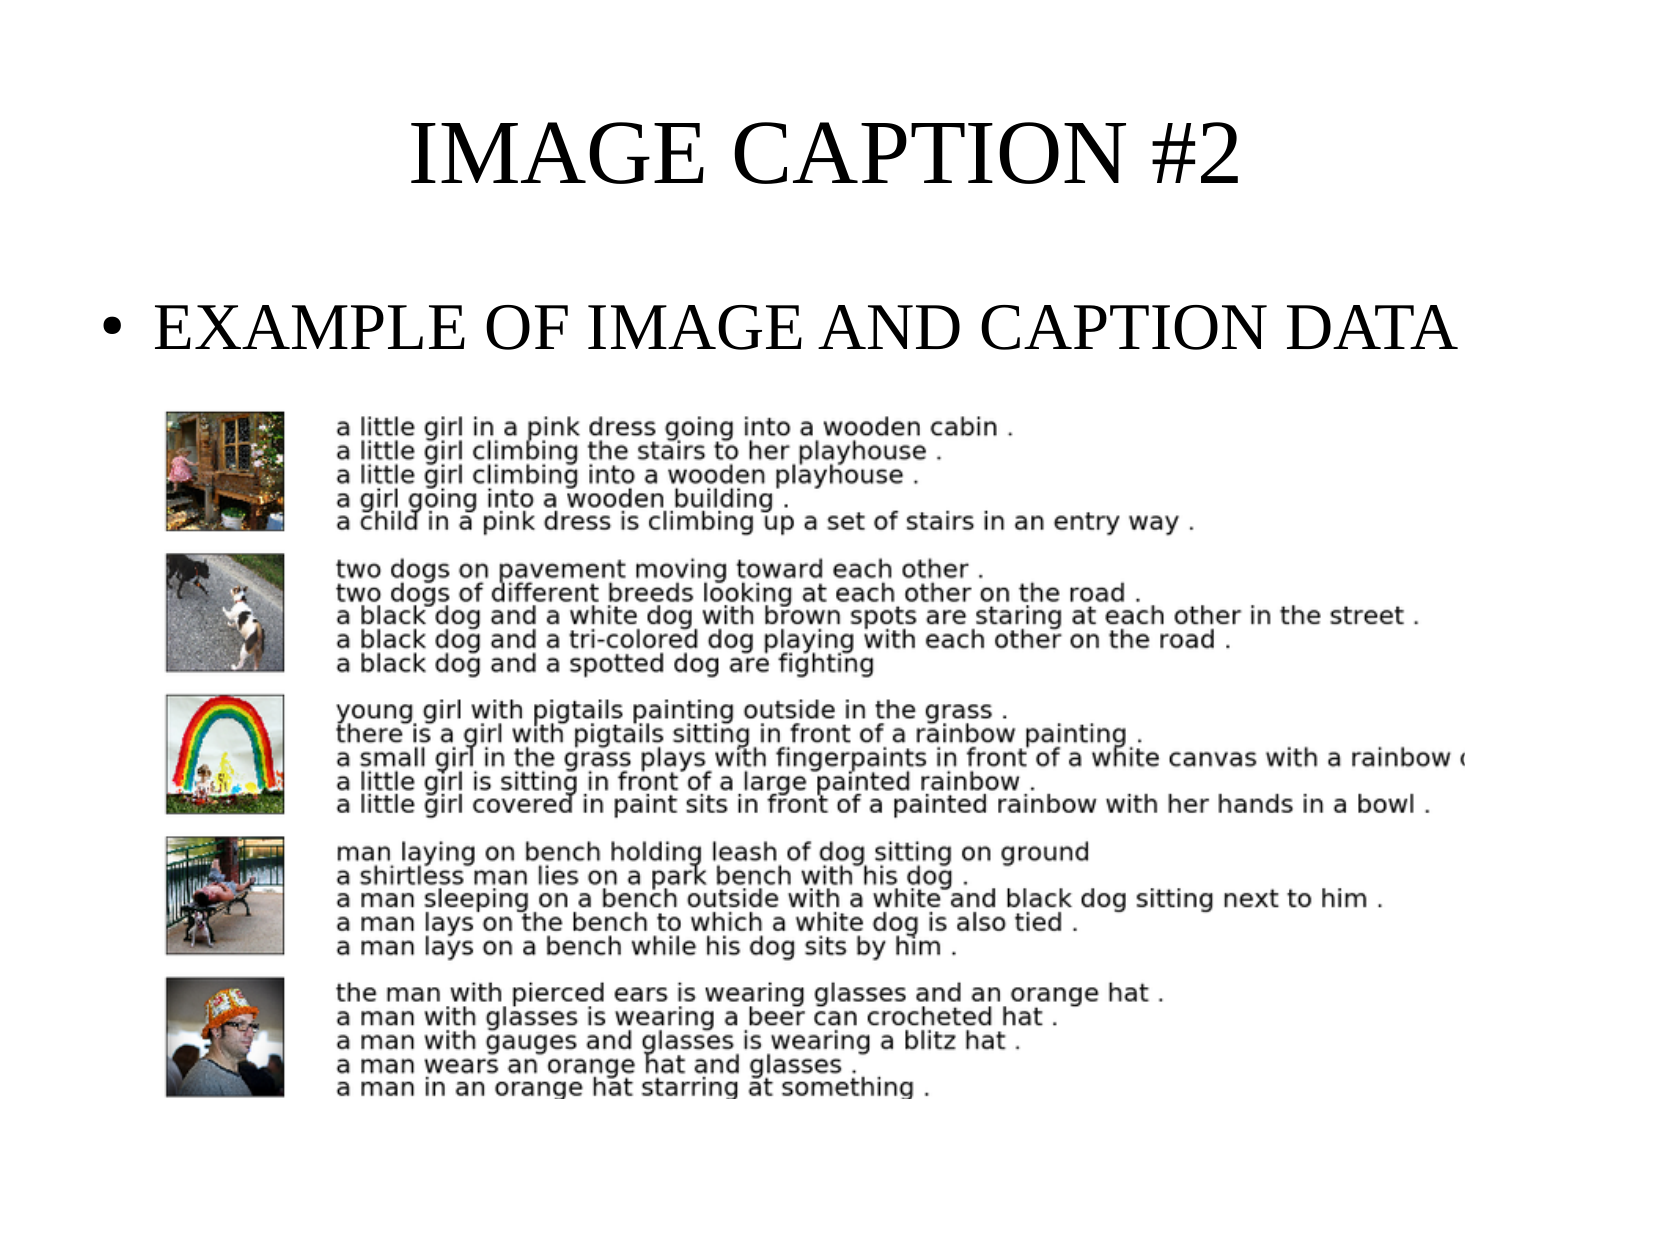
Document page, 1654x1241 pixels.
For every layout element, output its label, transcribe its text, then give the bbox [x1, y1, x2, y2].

title IMAGE CAPTION #2 [82, 49, 1571, 257]
list EXAMPLE OF IMAGE AND CAPTION DATA [82, 290, 1571, 1010]
picture [153, 408, 1465, 1099]
